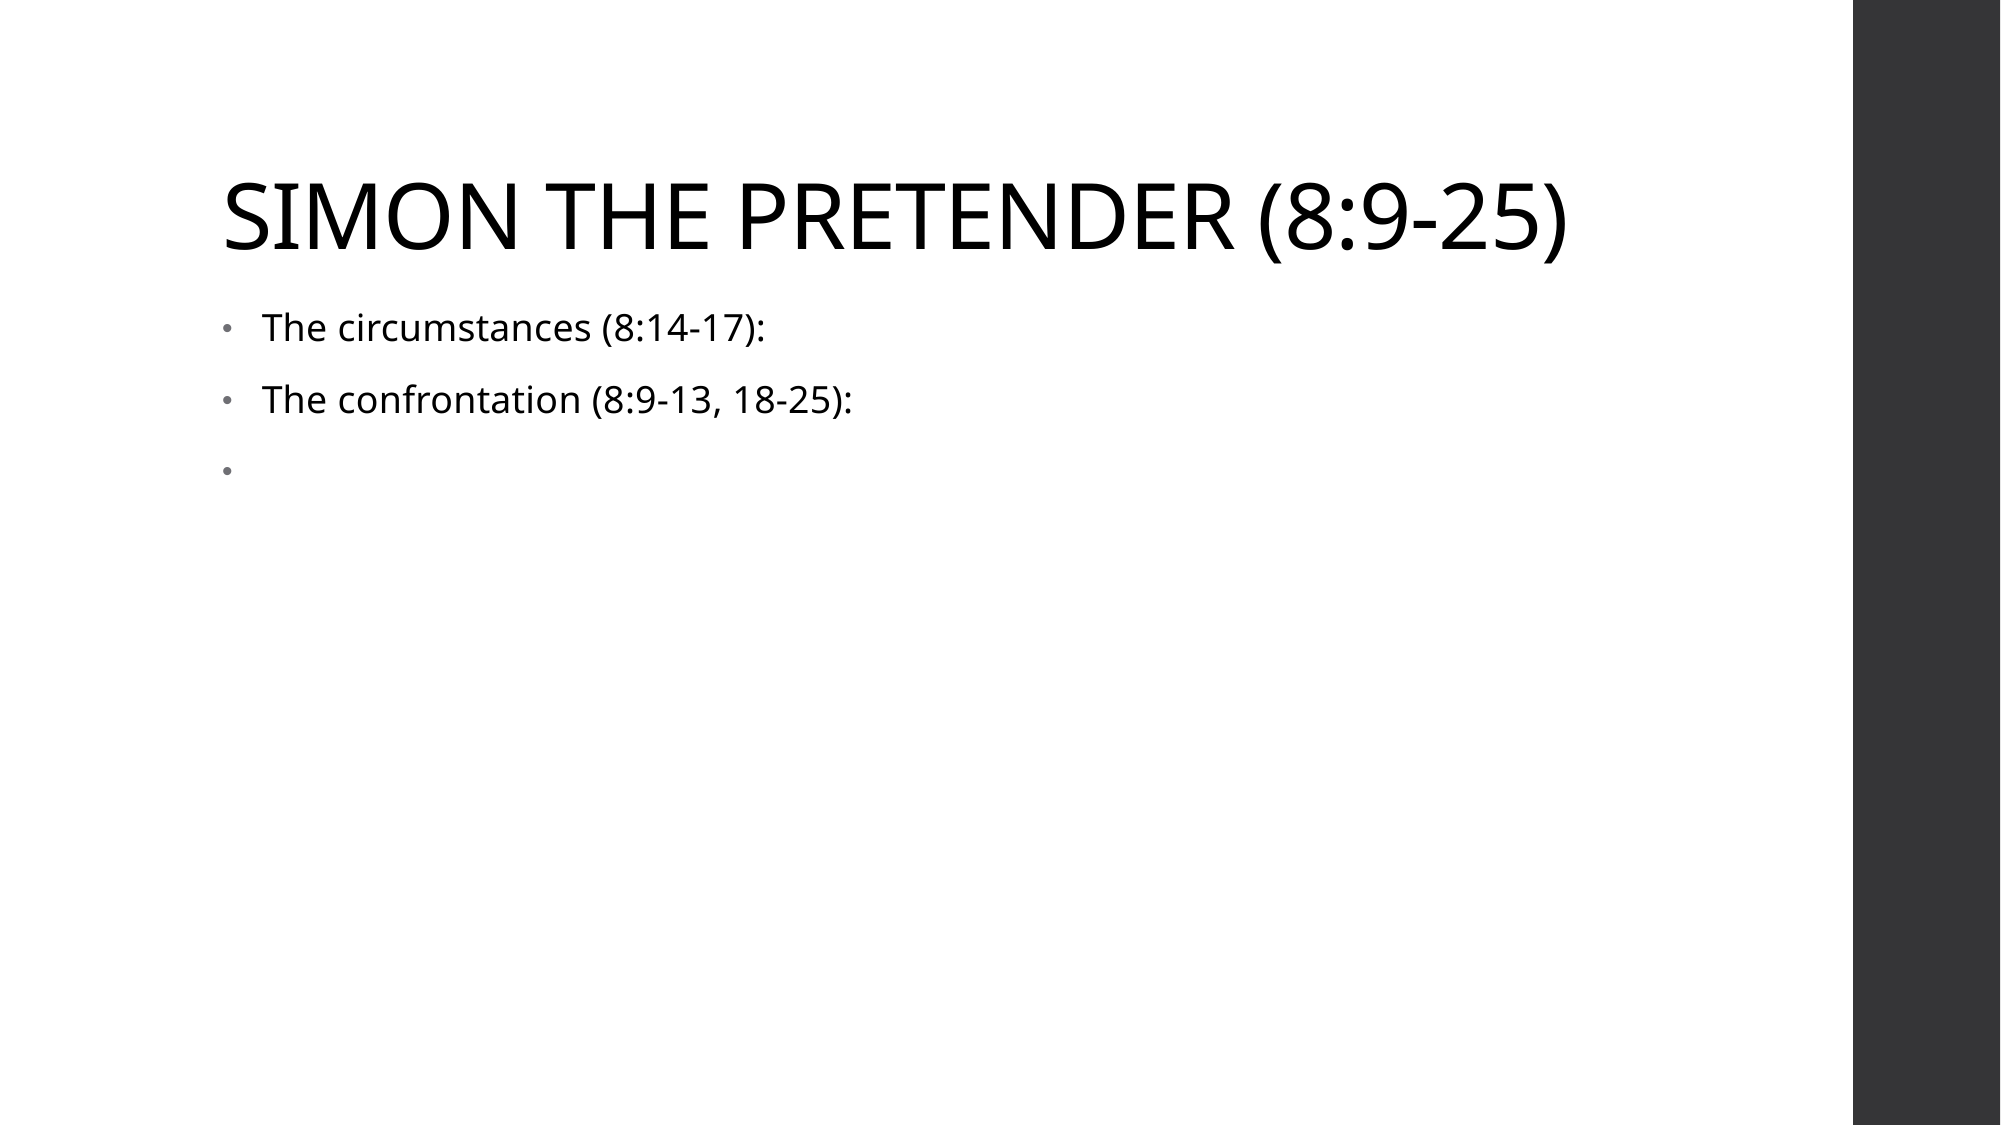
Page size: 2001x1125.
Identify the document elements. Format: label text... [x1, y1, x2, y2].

title SIMON THE PRETENDER (8:9-25) [206, 60, 1797, 278]
list The circumstances (8:14-17): The confrontation (8:9-13, 18-25): [206, 299, 1617, 1014]
